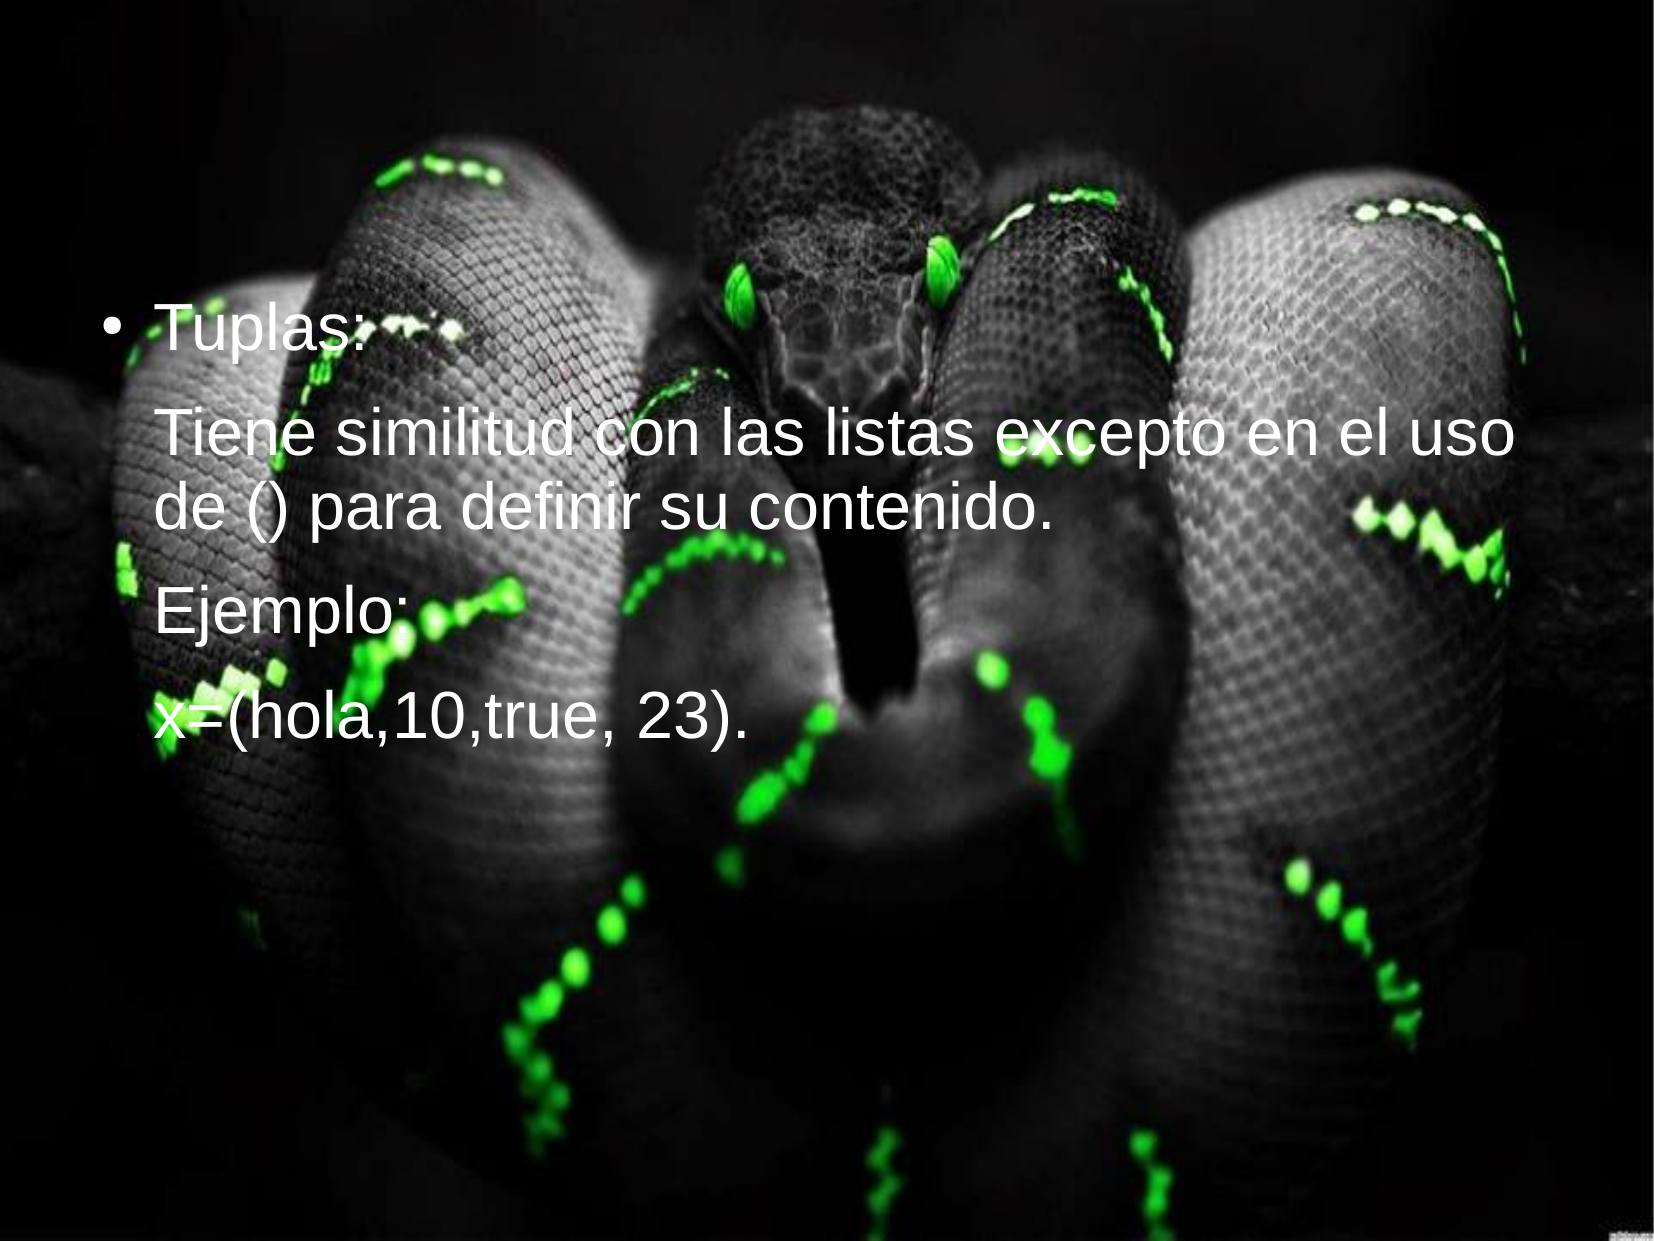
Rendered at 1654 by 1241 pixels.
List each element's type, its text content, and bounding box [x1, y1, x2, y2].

list Tuplas: Tiene similitud con las listas excepto en el uso de () para definir su contenido. Ejemplo: x=(hola,10,true, 23). [82, 290, 1571, 1010]
picture [0, 0, 1654, 1241]
